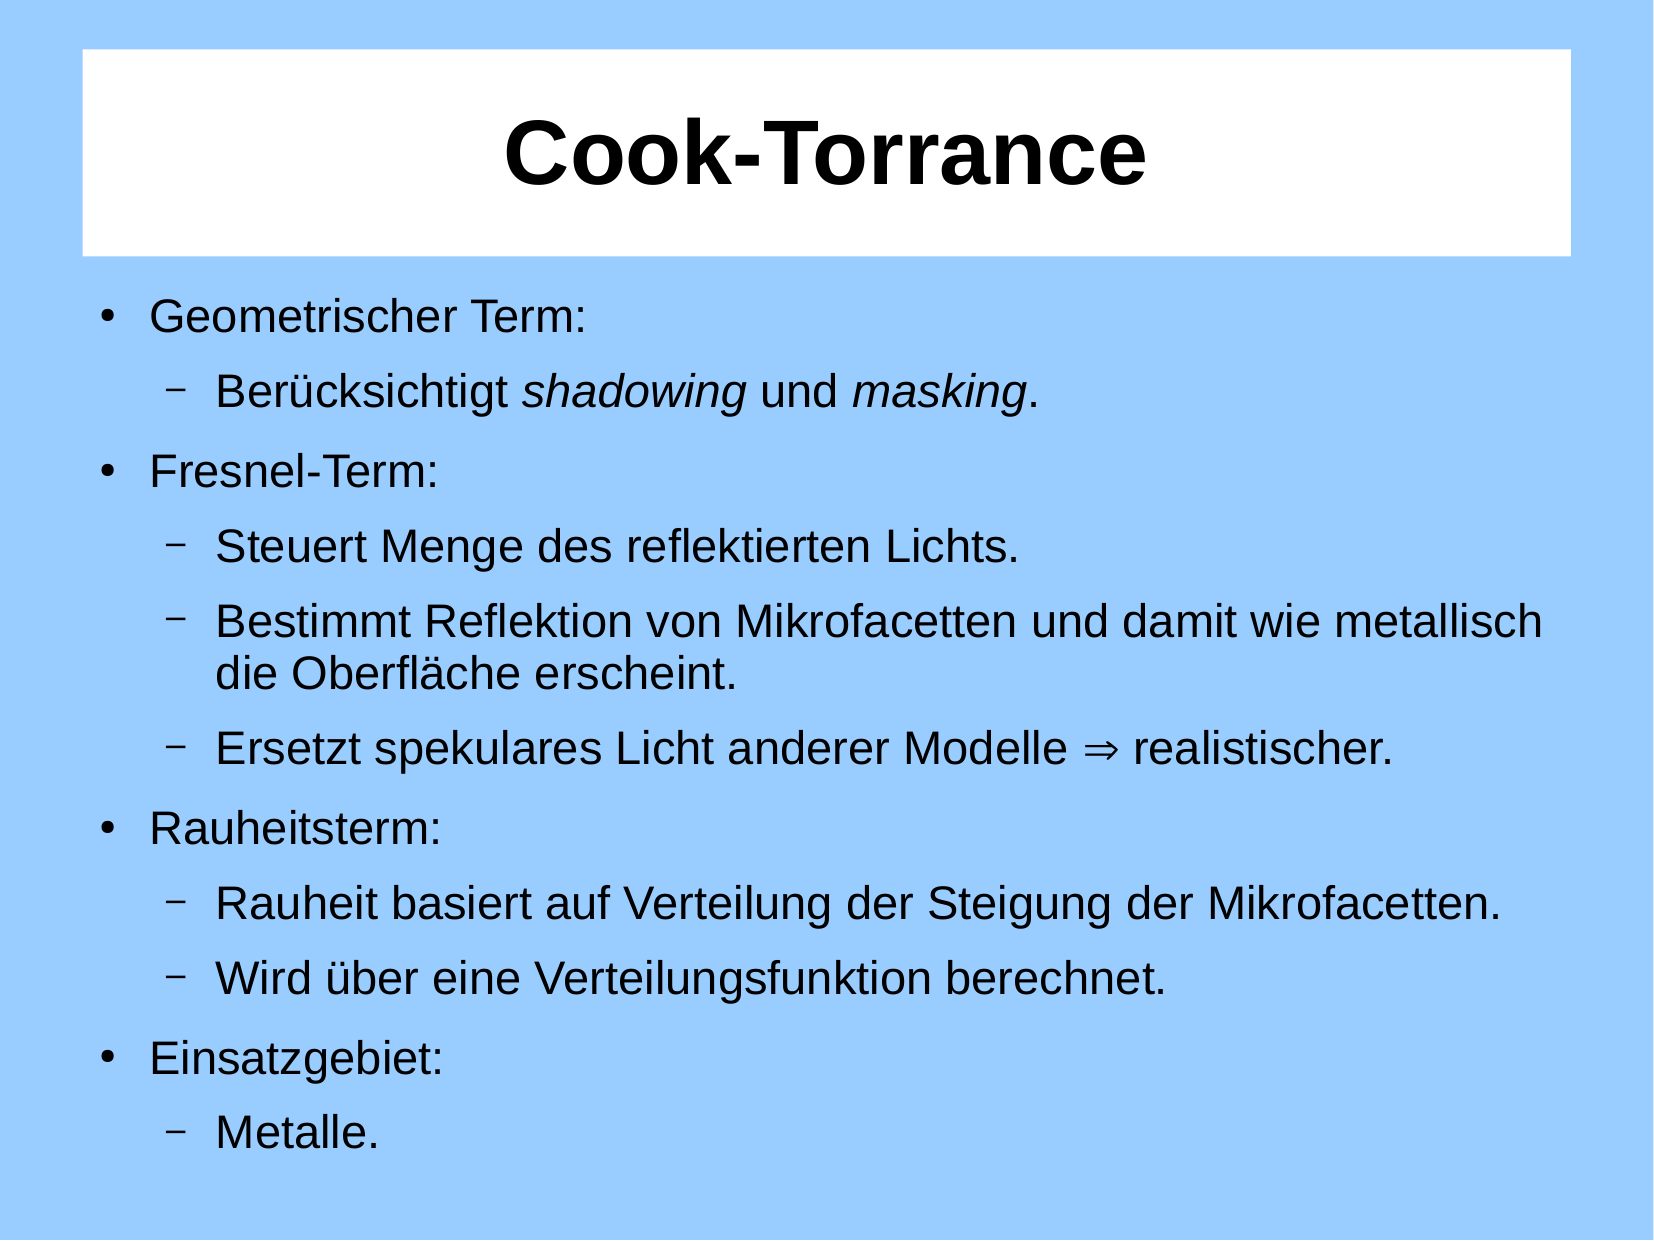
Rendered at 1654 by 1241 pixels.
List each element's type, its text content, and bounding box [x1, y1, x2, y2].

list Geometrischer Term: Berücksichtigt shadowing und masking. Fresnel-Term: Steuert Menge des reflektierten Lichts. Bestimmt Reflektion von Mikrofacetten und damit wie metallisch die Oberfläche erscheint. Ersetzt spekulares Licht anderer Modelle  realistischer. Rauheitsterm: Rauheit basiert auf Verteilung der Steigung der Mikrofacetten. Wird über eine Verteilungsfunktion berechnet. Einsatzgebiet: Metalle. [82, 290, 1571, 1170]
title Cook-Torrance [82, 49, 1571, 257]
